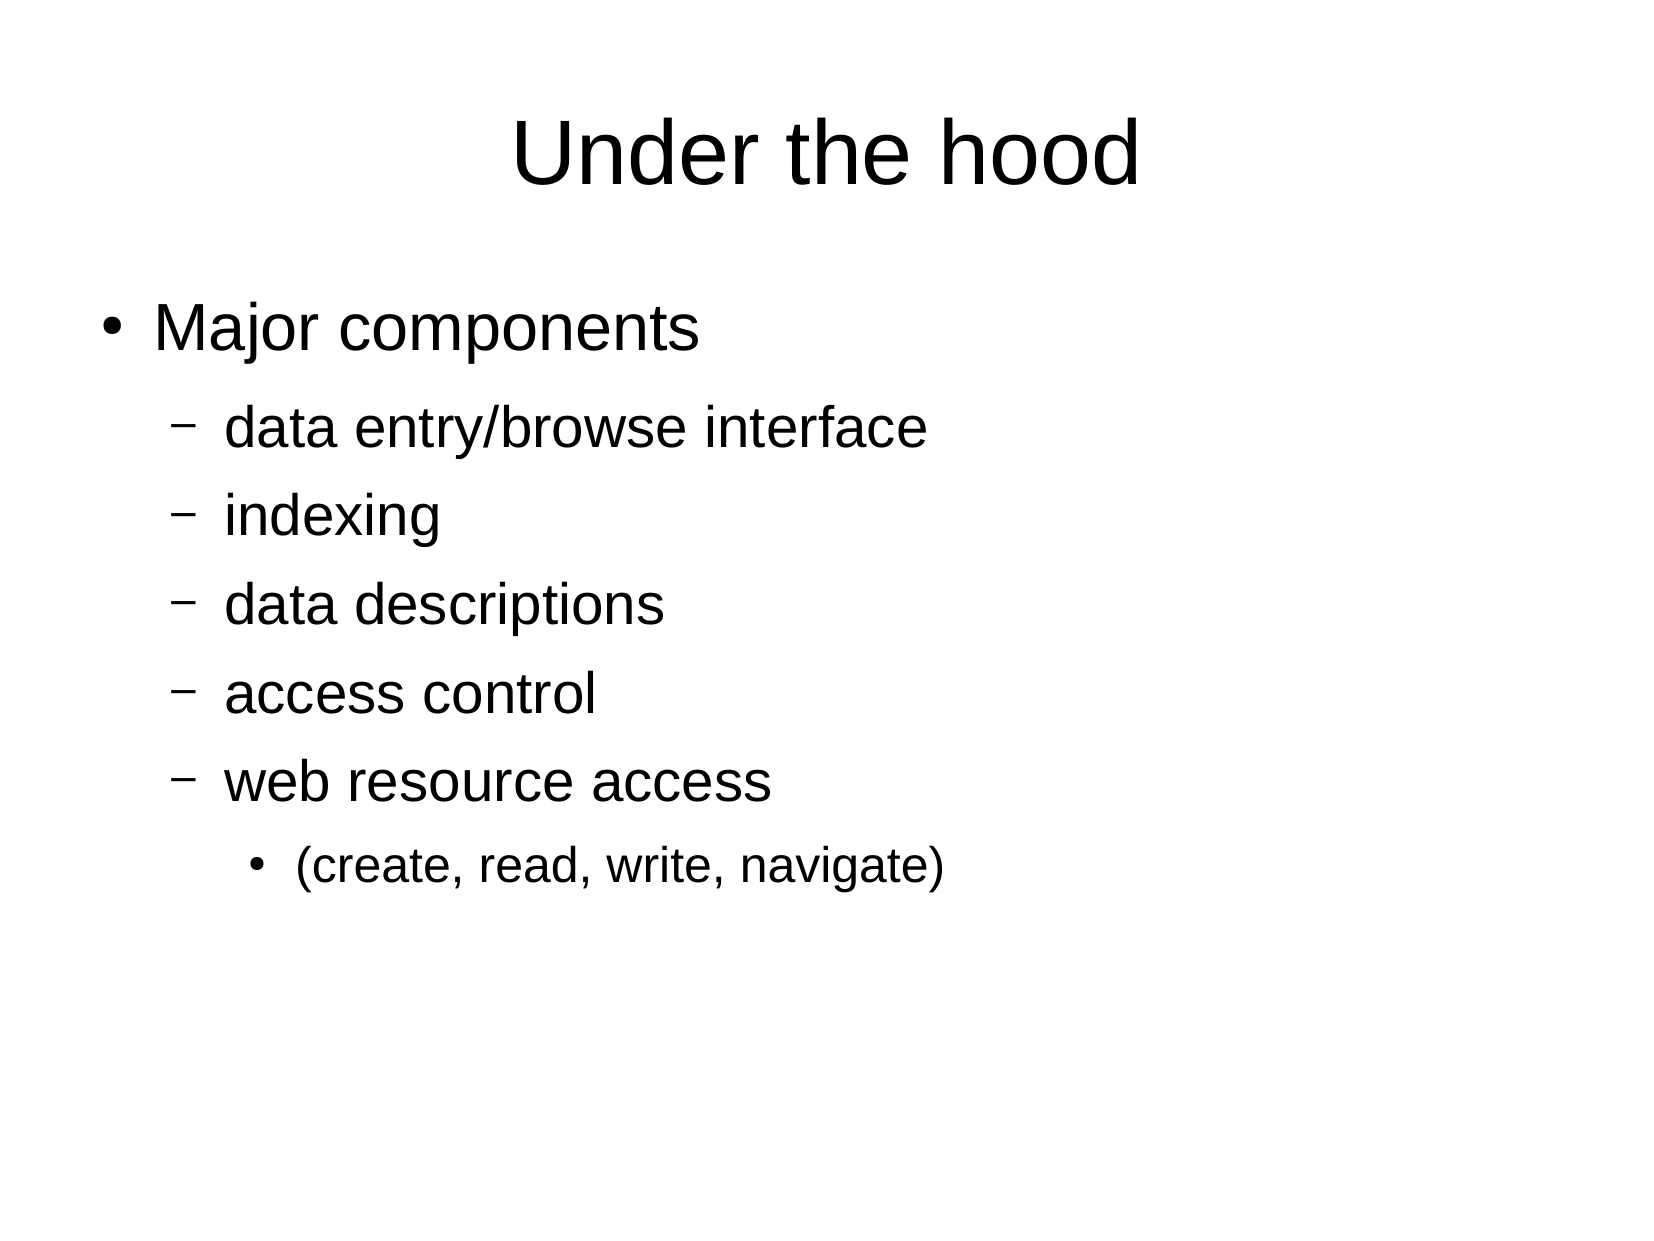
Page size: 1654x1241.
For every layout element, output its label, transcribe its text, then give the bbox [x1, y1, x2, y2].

list Major components data entry/browse interface indexing data descriptions access control web resource access (create, read, write, navigate) [82, 290, 1538, 1010]
title Under the hood [82, 49, 1571, 257]
